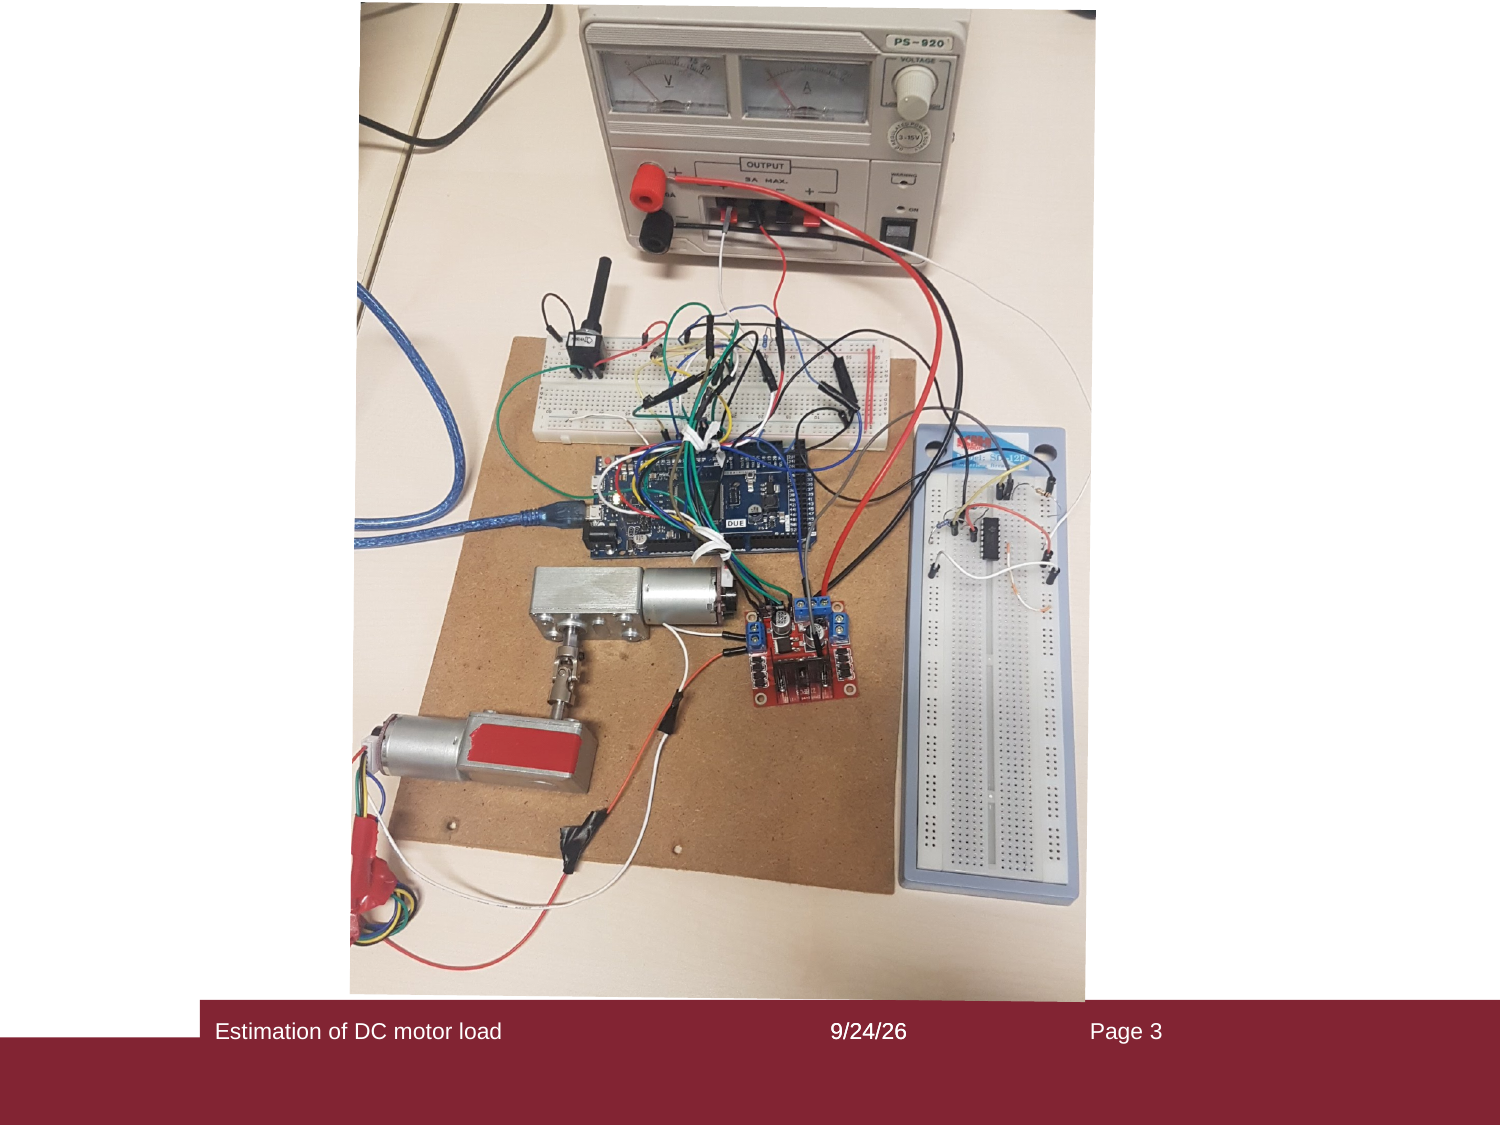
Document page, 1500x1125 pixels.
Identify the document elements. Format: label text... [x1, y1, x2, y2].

text_box Page 3 [1074, 1008, 1388, 1084]
text_box Estimation of DC motor load [199, 1008, 675, 1084]
picture [348, 2, 1096, 1003]
text_box 2/27/18 [712, 1008, 1026, 1084]
